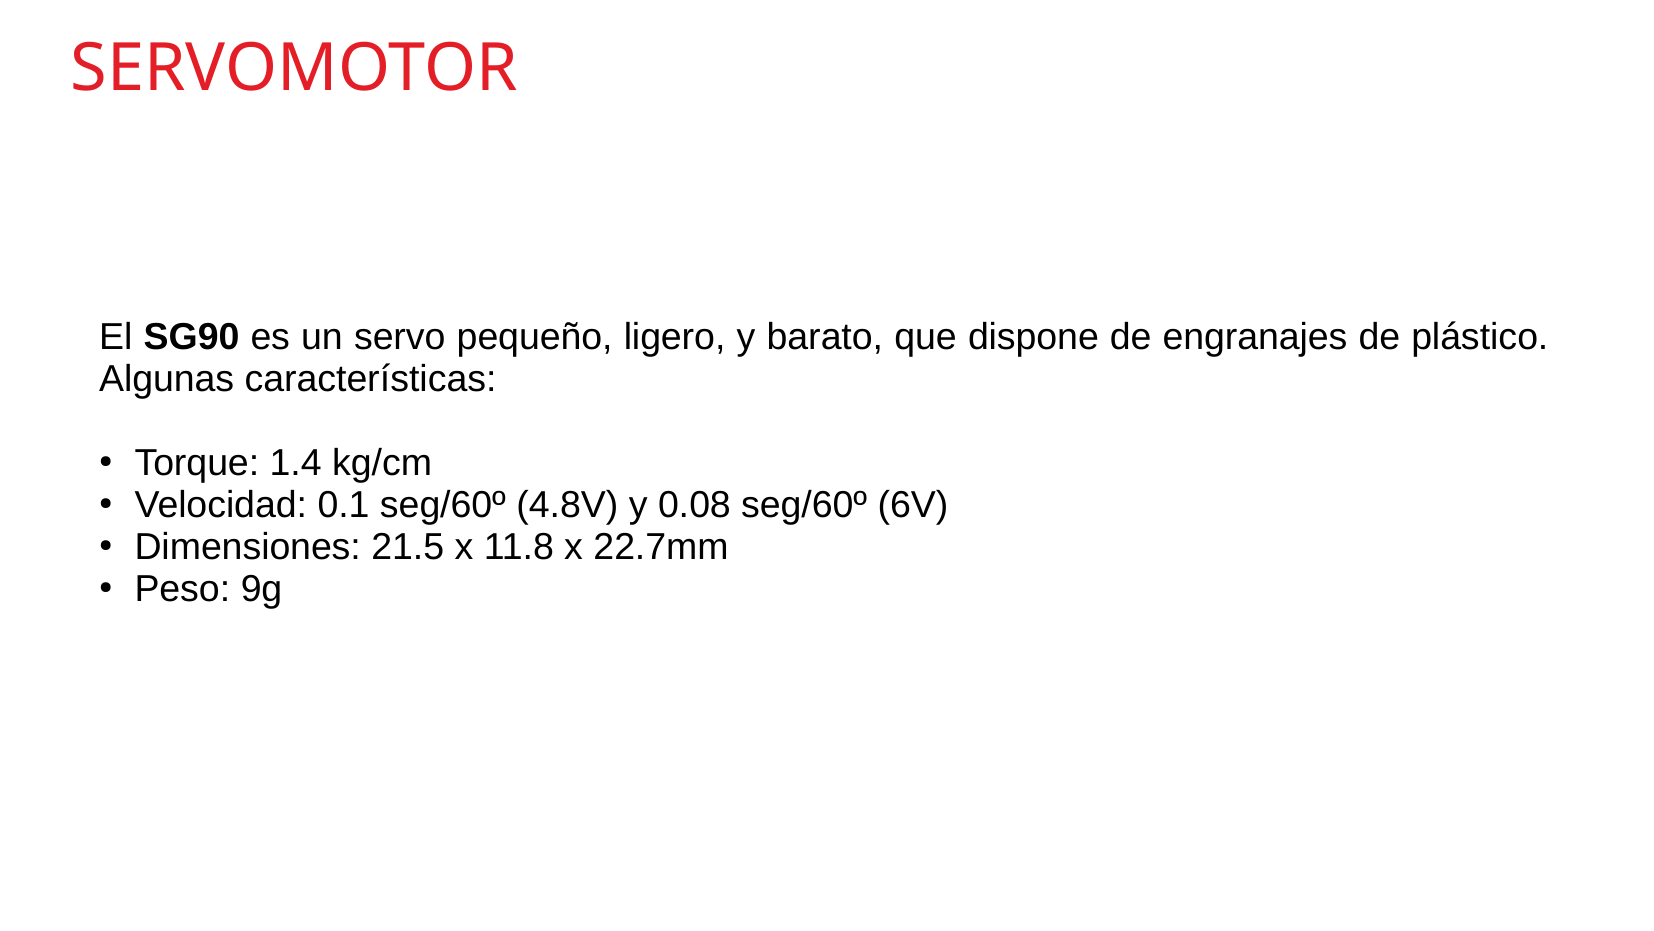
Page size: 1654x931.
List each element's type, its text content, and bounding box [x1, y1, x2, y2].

title SERVOMOTOR [70, 11, 1347, 118]
text_box El SG90 es un servo pequeño, ligero, y barato, que dispone de engranajes de plástico. Algunas características: Torque: 1.4 kg/cm Velocidad: 0.1 seg/60º (4.8V) y 0.08 seg/60º (6V) Dimensiones: 21.5 x 11.8 x 22.7mm Peso: 9g [84, 308, 1570, 617]
